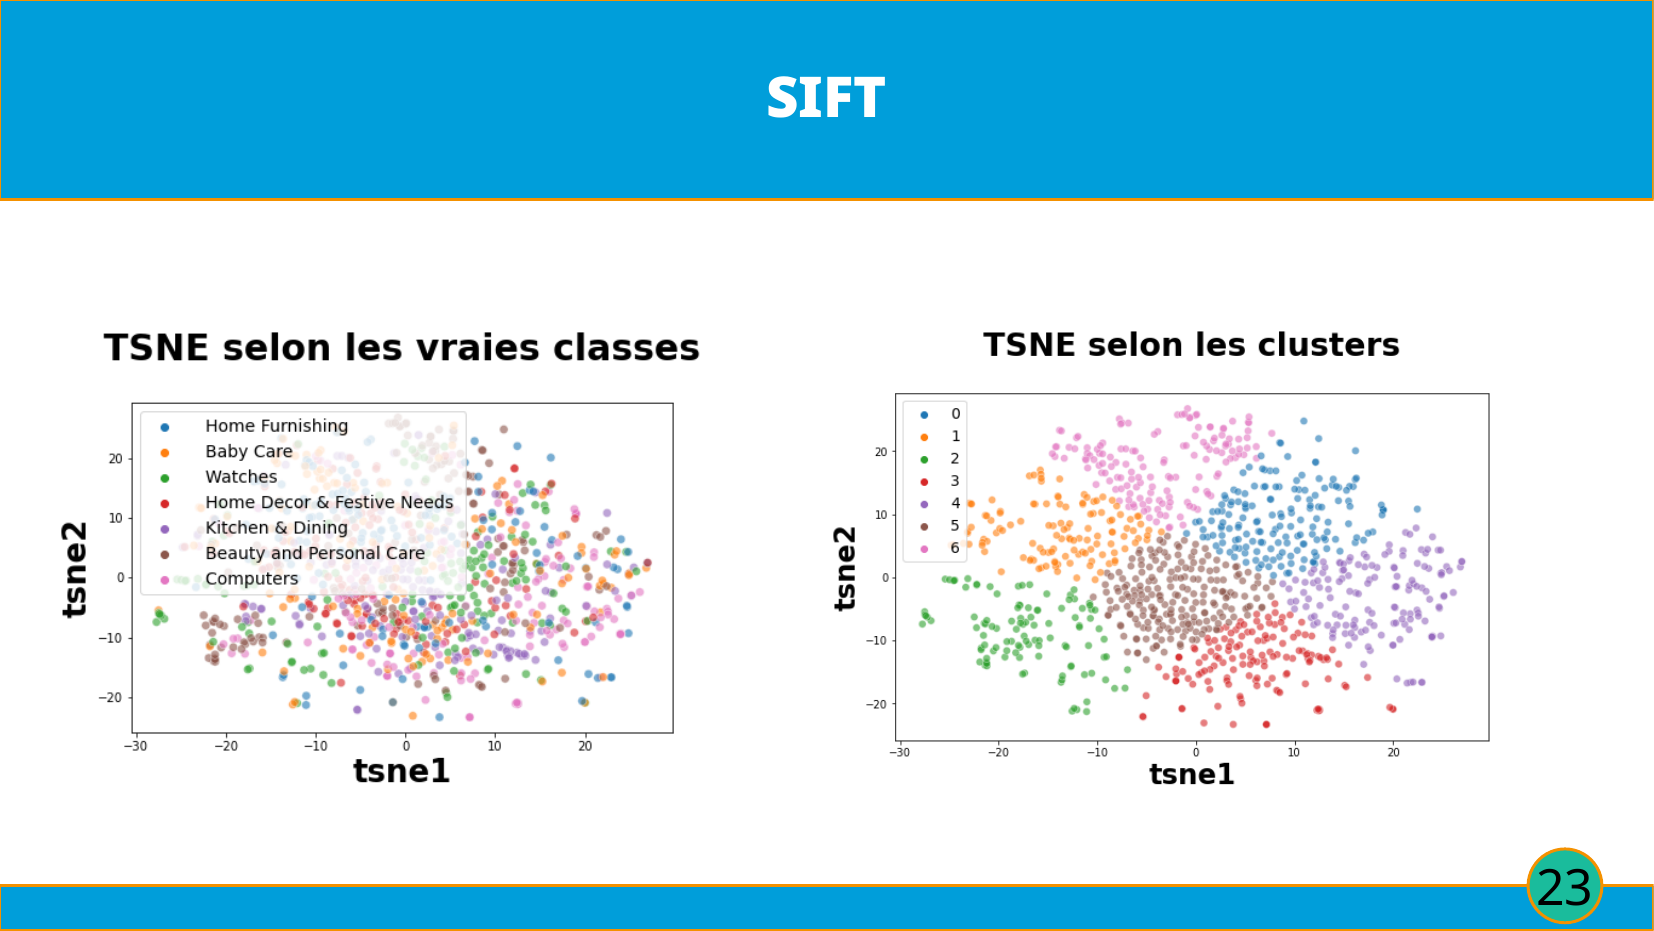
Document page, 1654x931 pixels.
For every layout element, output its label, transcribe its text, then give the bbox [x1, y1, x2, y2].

title SIFT [59, 37, 1595, 155]
picture [826, 324, 1496, 798]
picture [53, 324, 709, 798]
